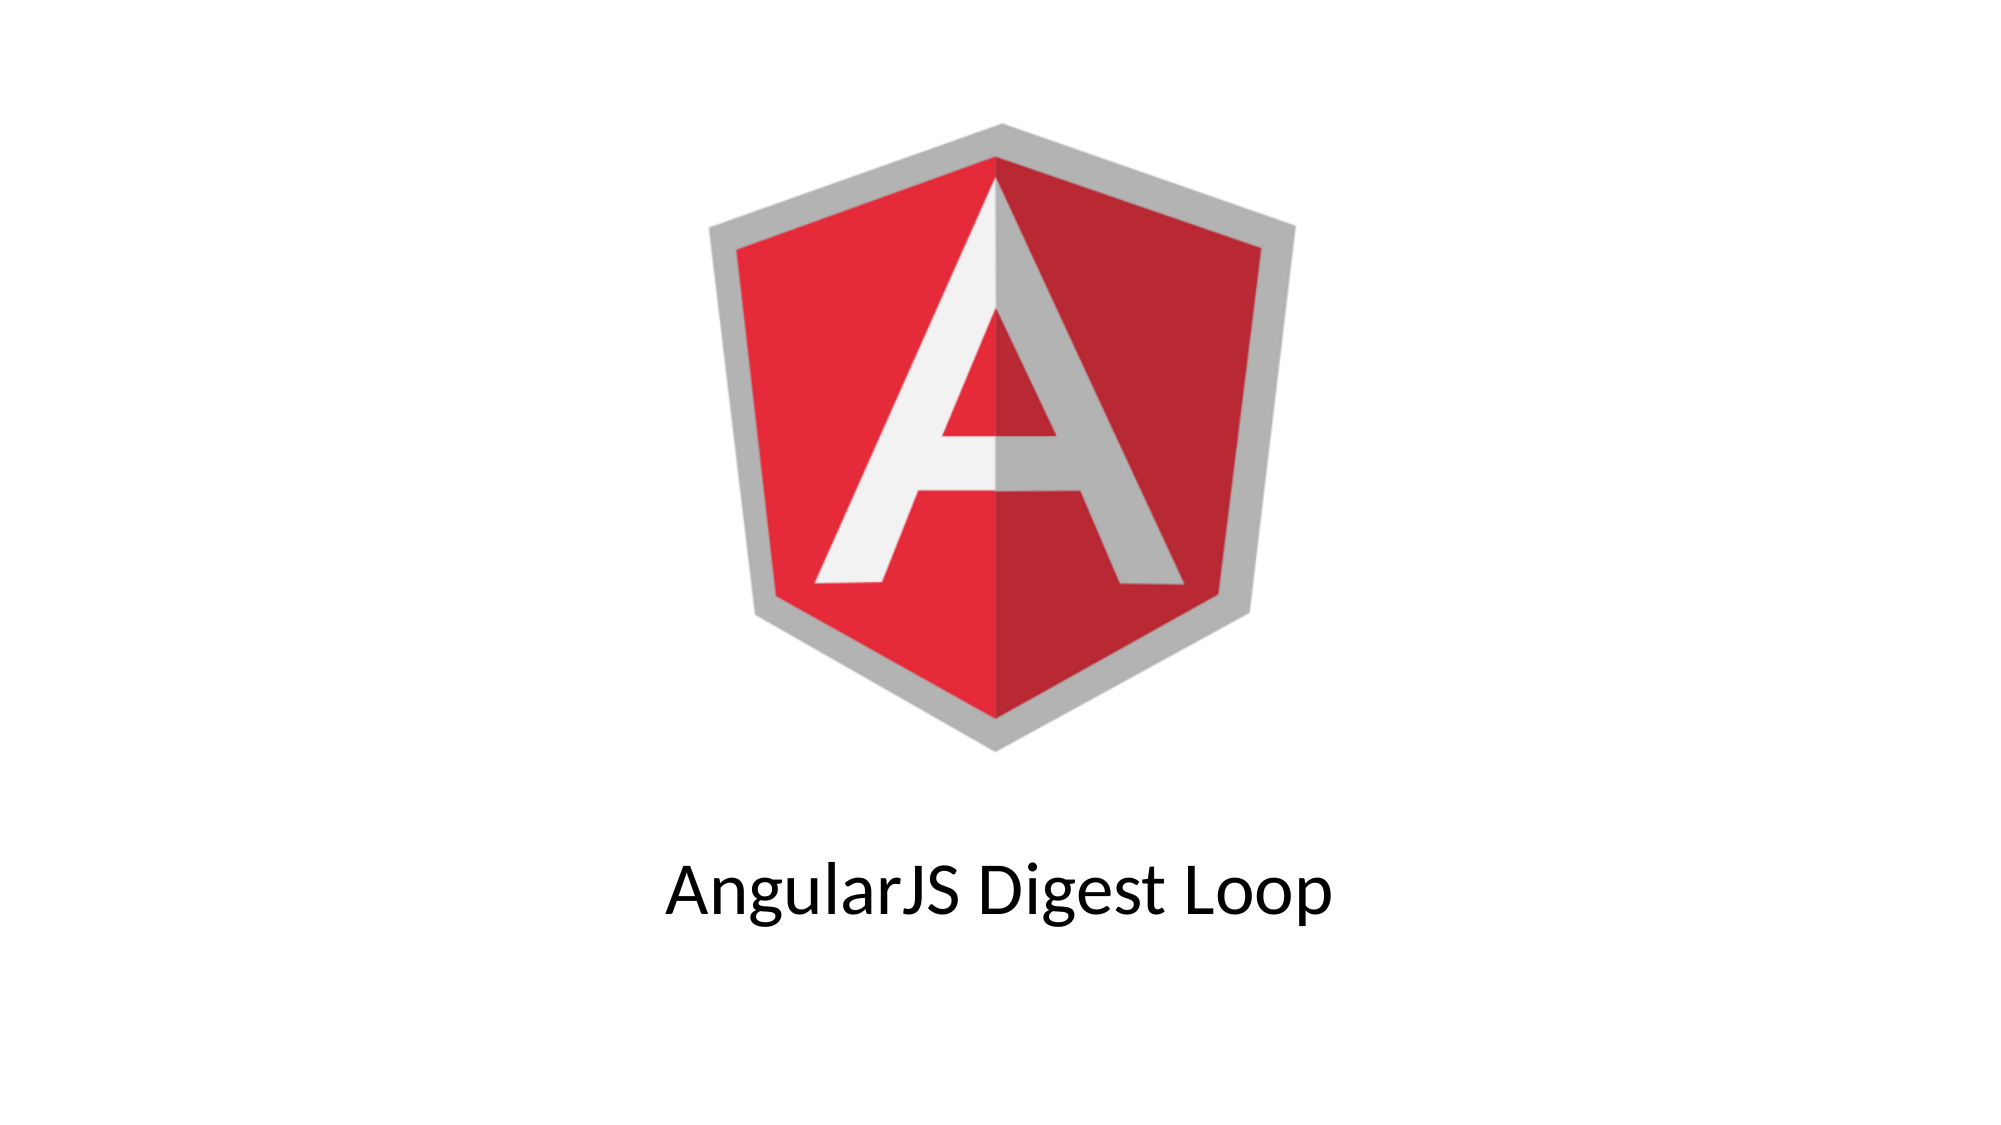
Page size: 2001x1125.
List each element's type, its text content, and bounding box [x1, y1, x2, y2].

picture [685, 120, 1314, 755]
subtitle AngularJS Digest Loop [249, 842, 1750, 938]
